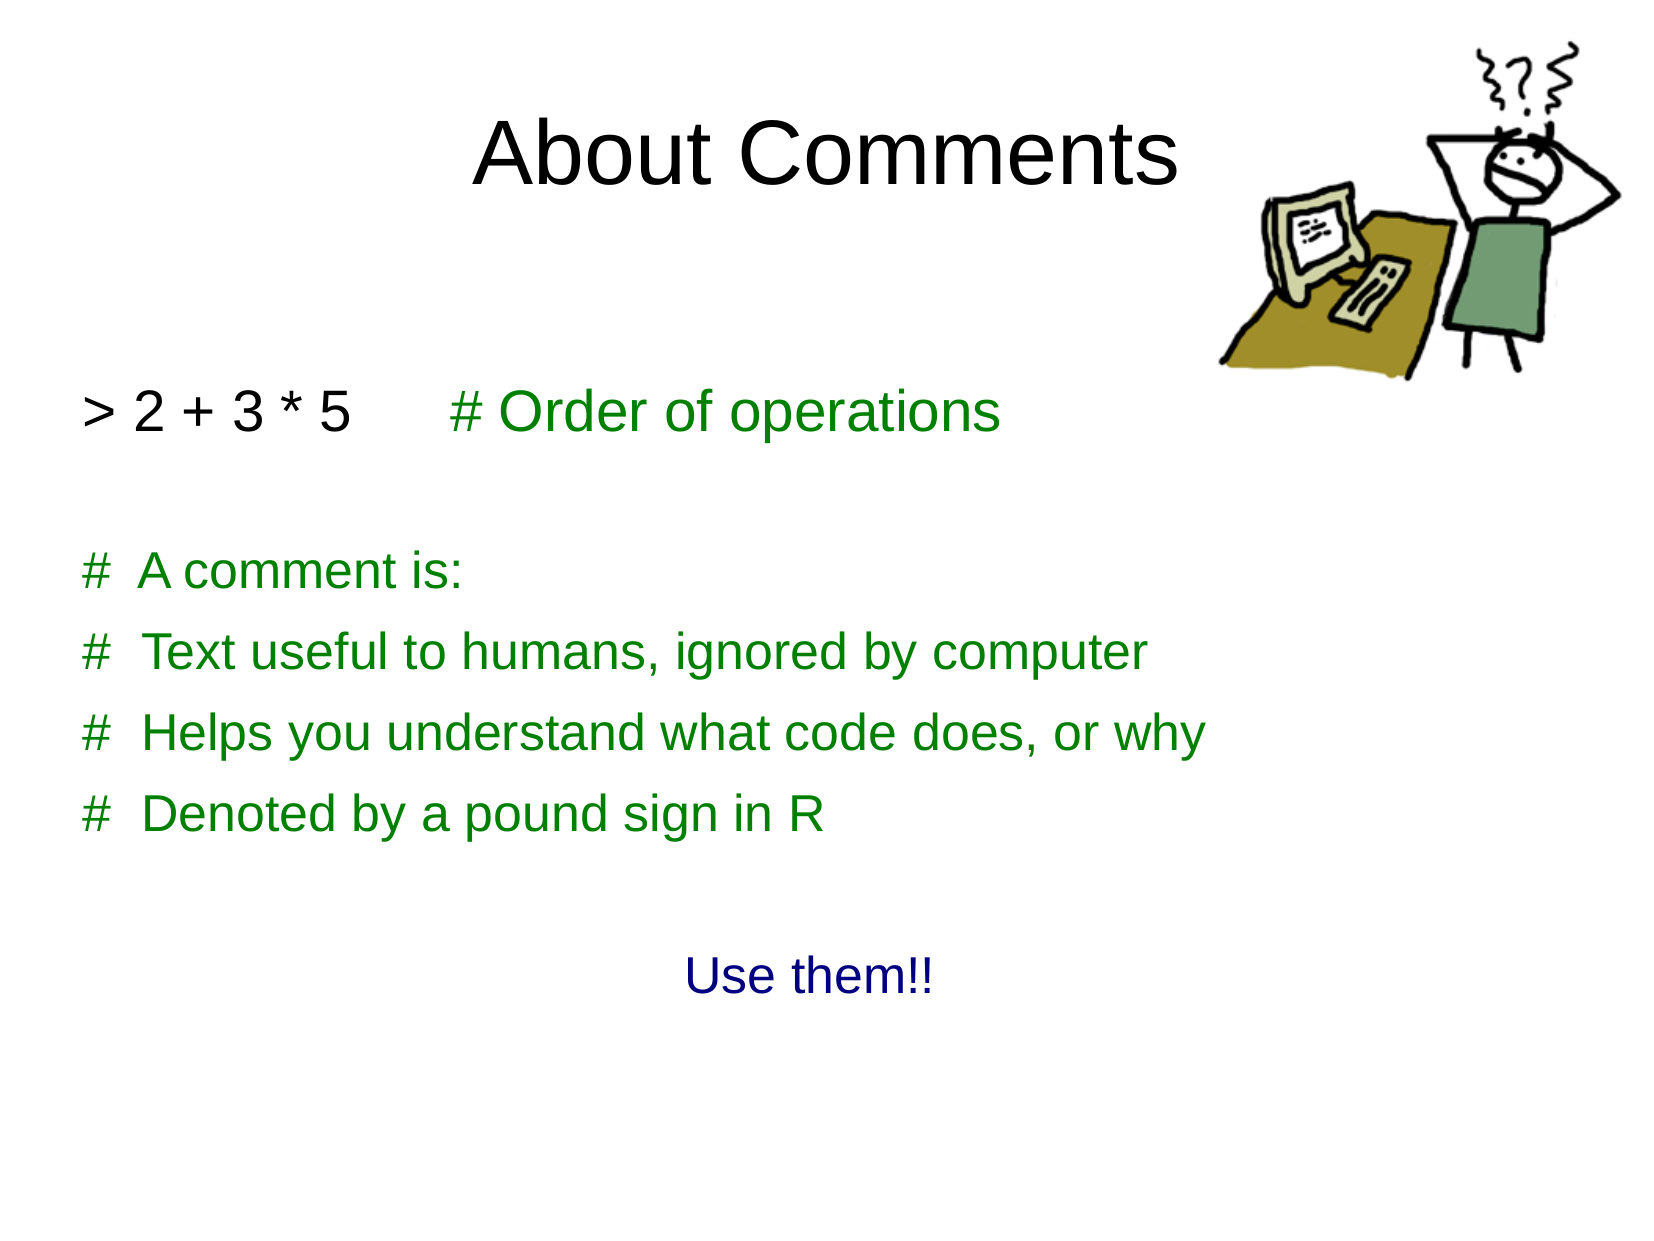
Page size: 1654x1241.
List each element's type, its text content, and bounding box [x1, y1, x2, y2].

title About Comments [82, 49, 1197, 257]
list > 2 + 3 * 5 # Order of operations # A comment is: # Text useful to humans, ignored by computer # Helps you understand what code does, or why # Denoted by a pound sign in R Use them!! [82, 290, 1538, 1010]
picture [1197, 29, 1636, 387]
